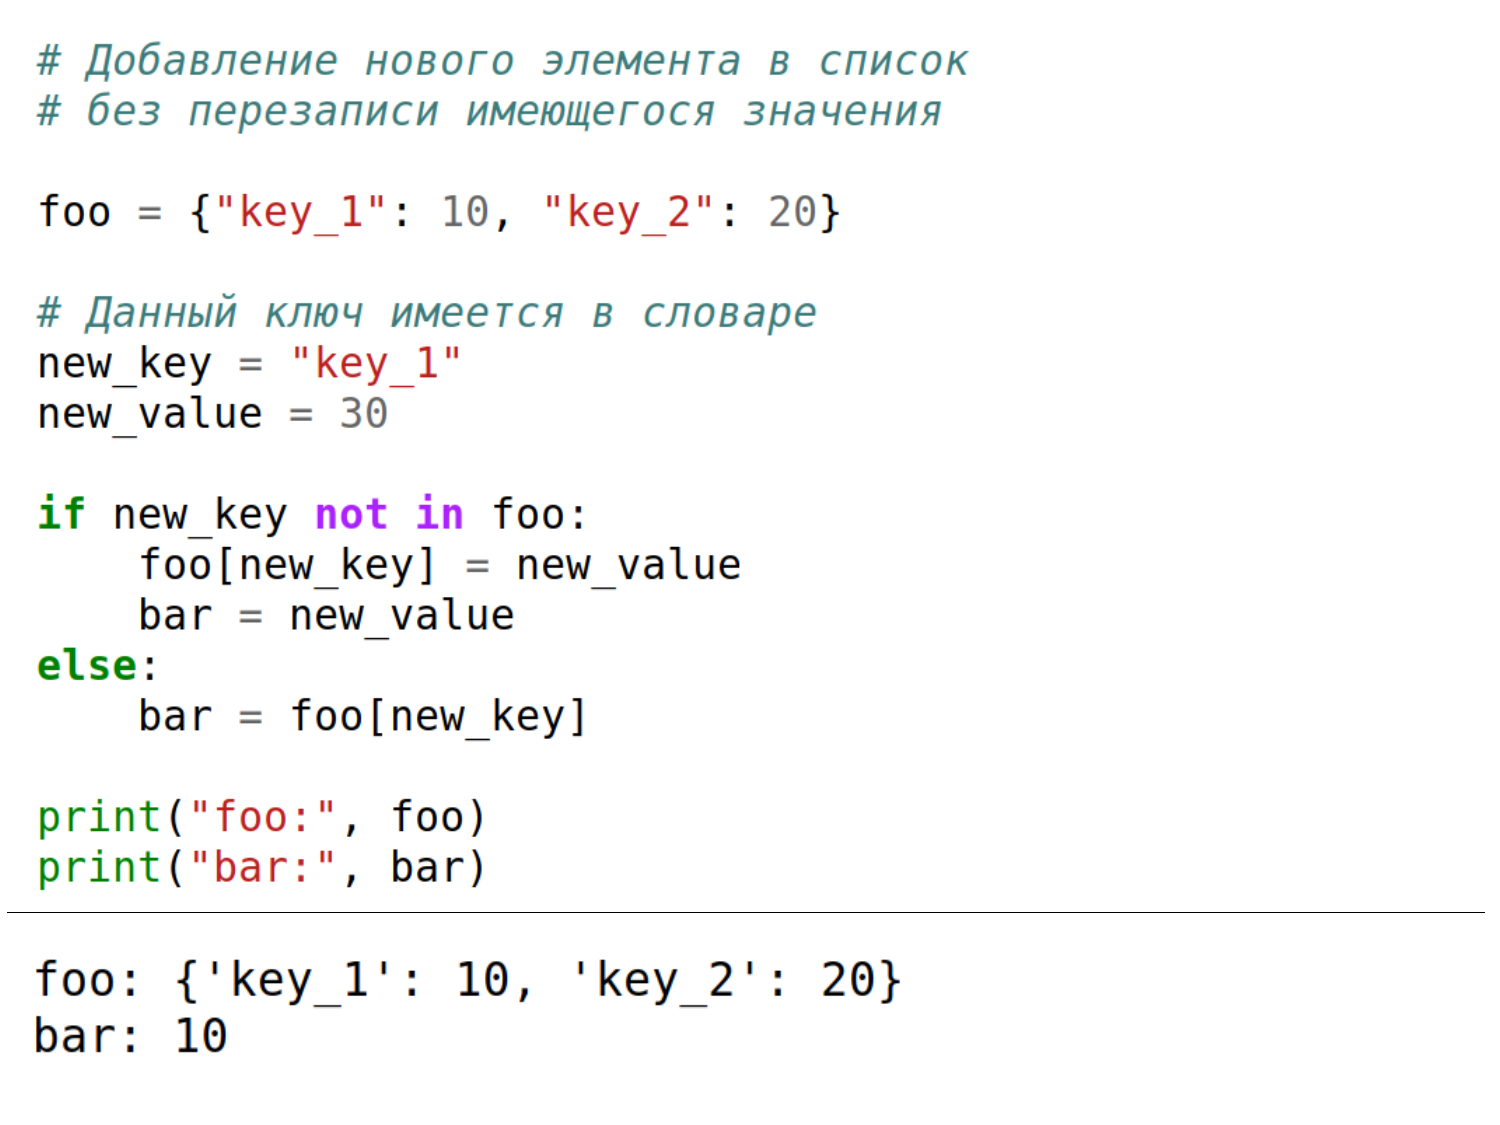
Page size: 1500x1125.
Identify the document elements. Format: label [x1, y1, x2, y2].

picture [21, 33, 979, 900]
picture [21, 946, 911, 1068]
